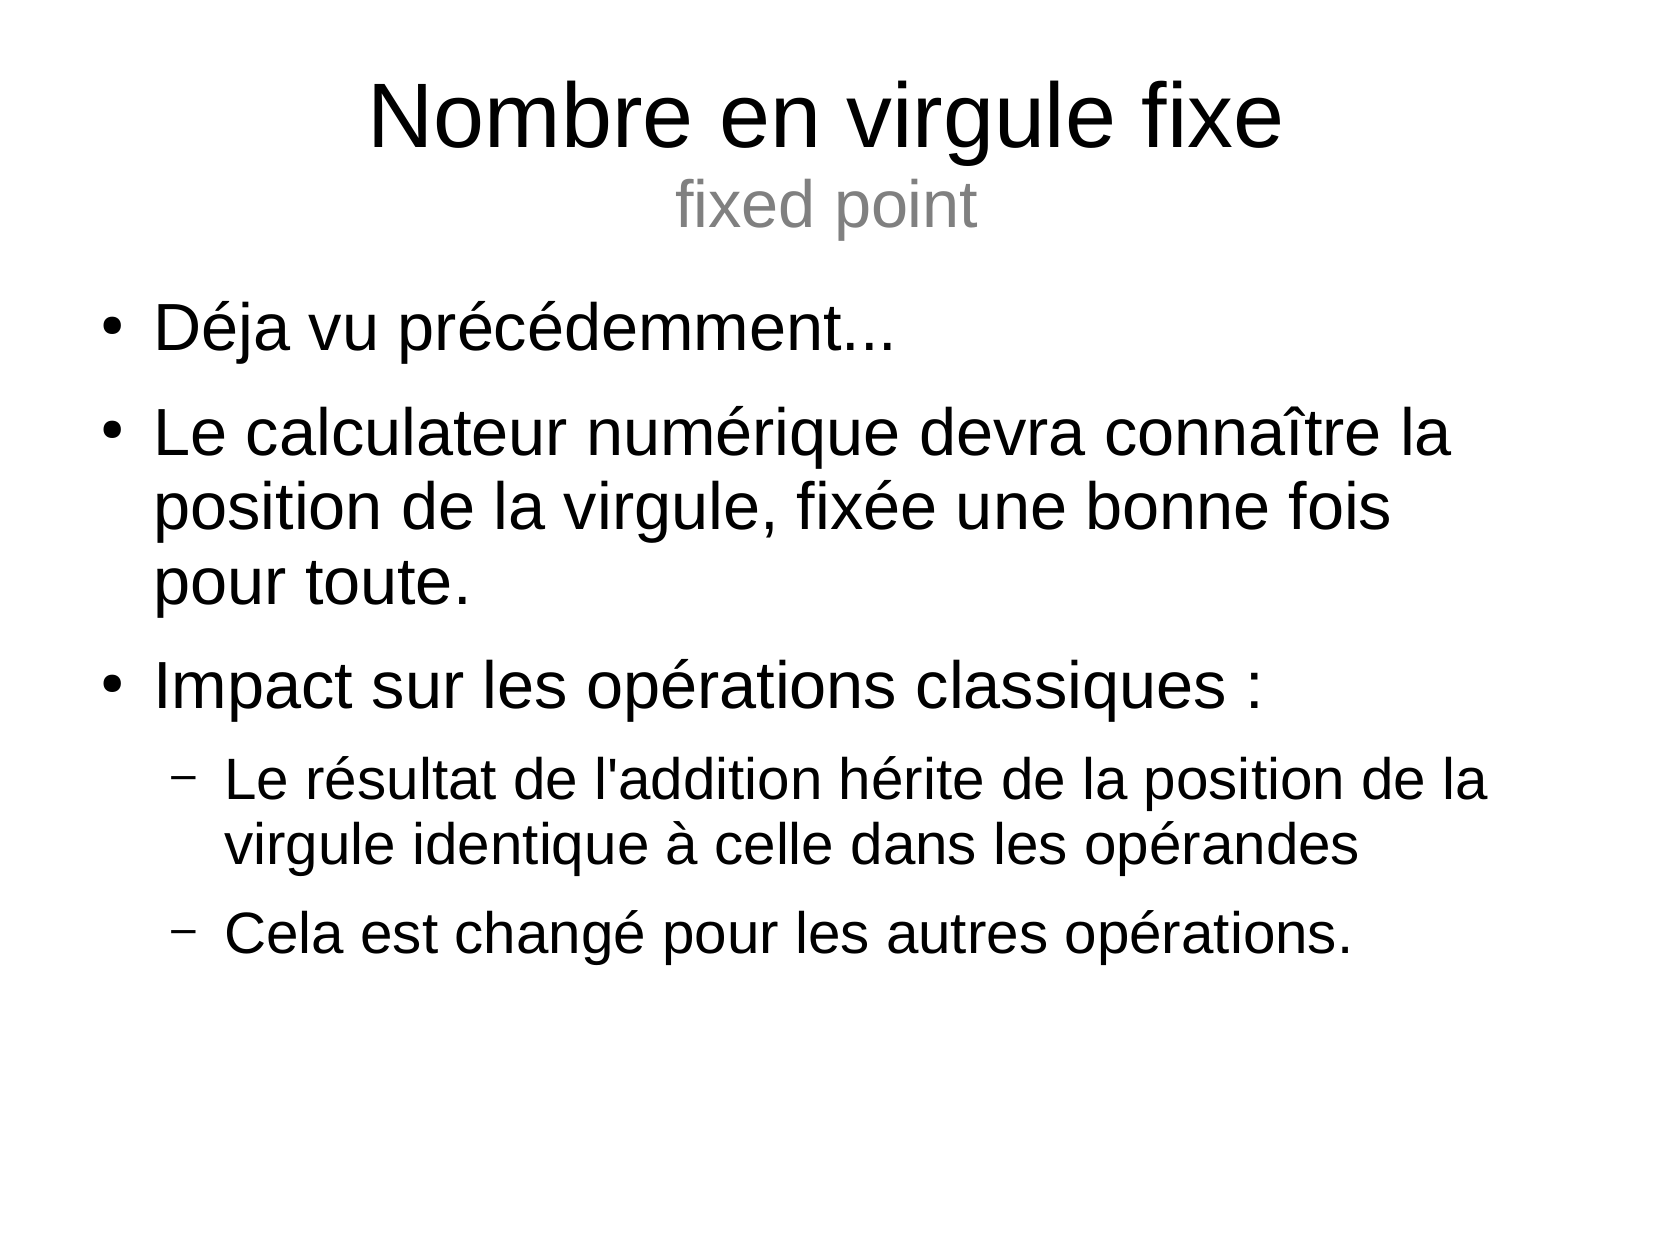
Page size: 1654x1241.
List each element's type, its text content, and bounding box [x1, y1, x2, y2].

title Nombre en virgule fixe fixed point [82, 49, 1571, 257]
list Déja vu précédemment... Le calculateur numérique devra connaître la position de la virgule, fixée une bonne fois pour toute. Impact sur les opérations classiques : Le résultat de l'addition hérite de la position de la virgule identique à celle dans les opérandes Cela est changé pour les autres opérations. [82, 290, 1538, 1010]
